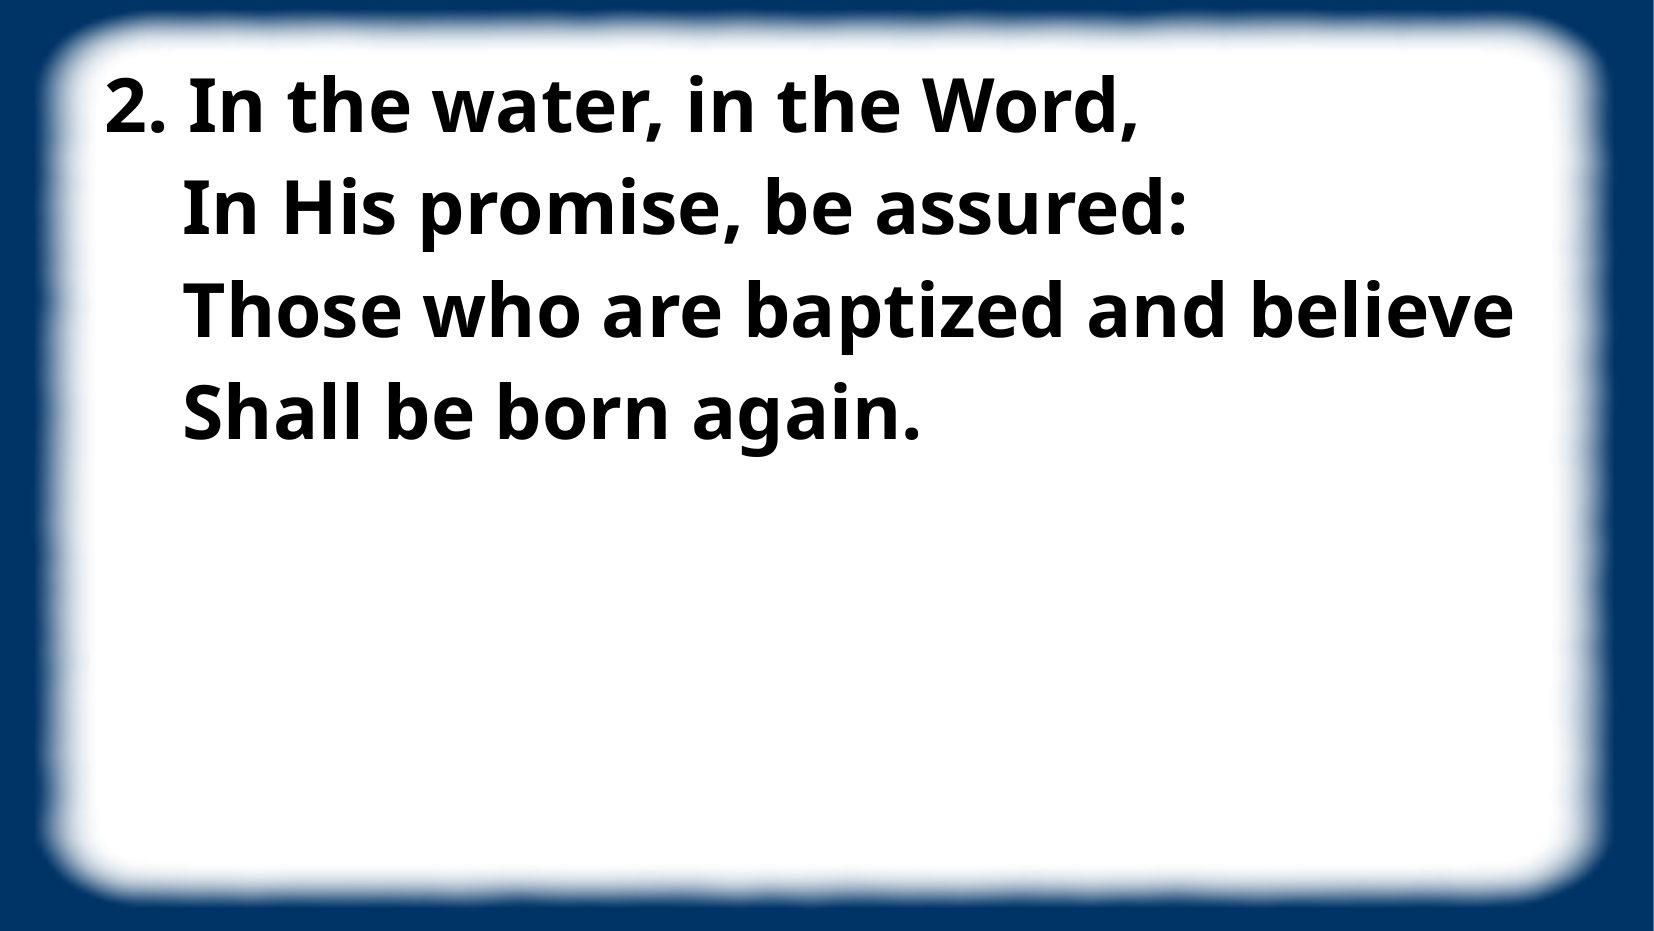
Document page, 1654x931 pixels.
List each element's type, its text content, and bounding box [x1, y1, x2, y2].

text_box 2. In the water, in the Word, In His promise, be assured: Those who are baptized and believe Shall be born again. [90, 45, 1561, 460]
picture [0, 0, 1654, 931]
